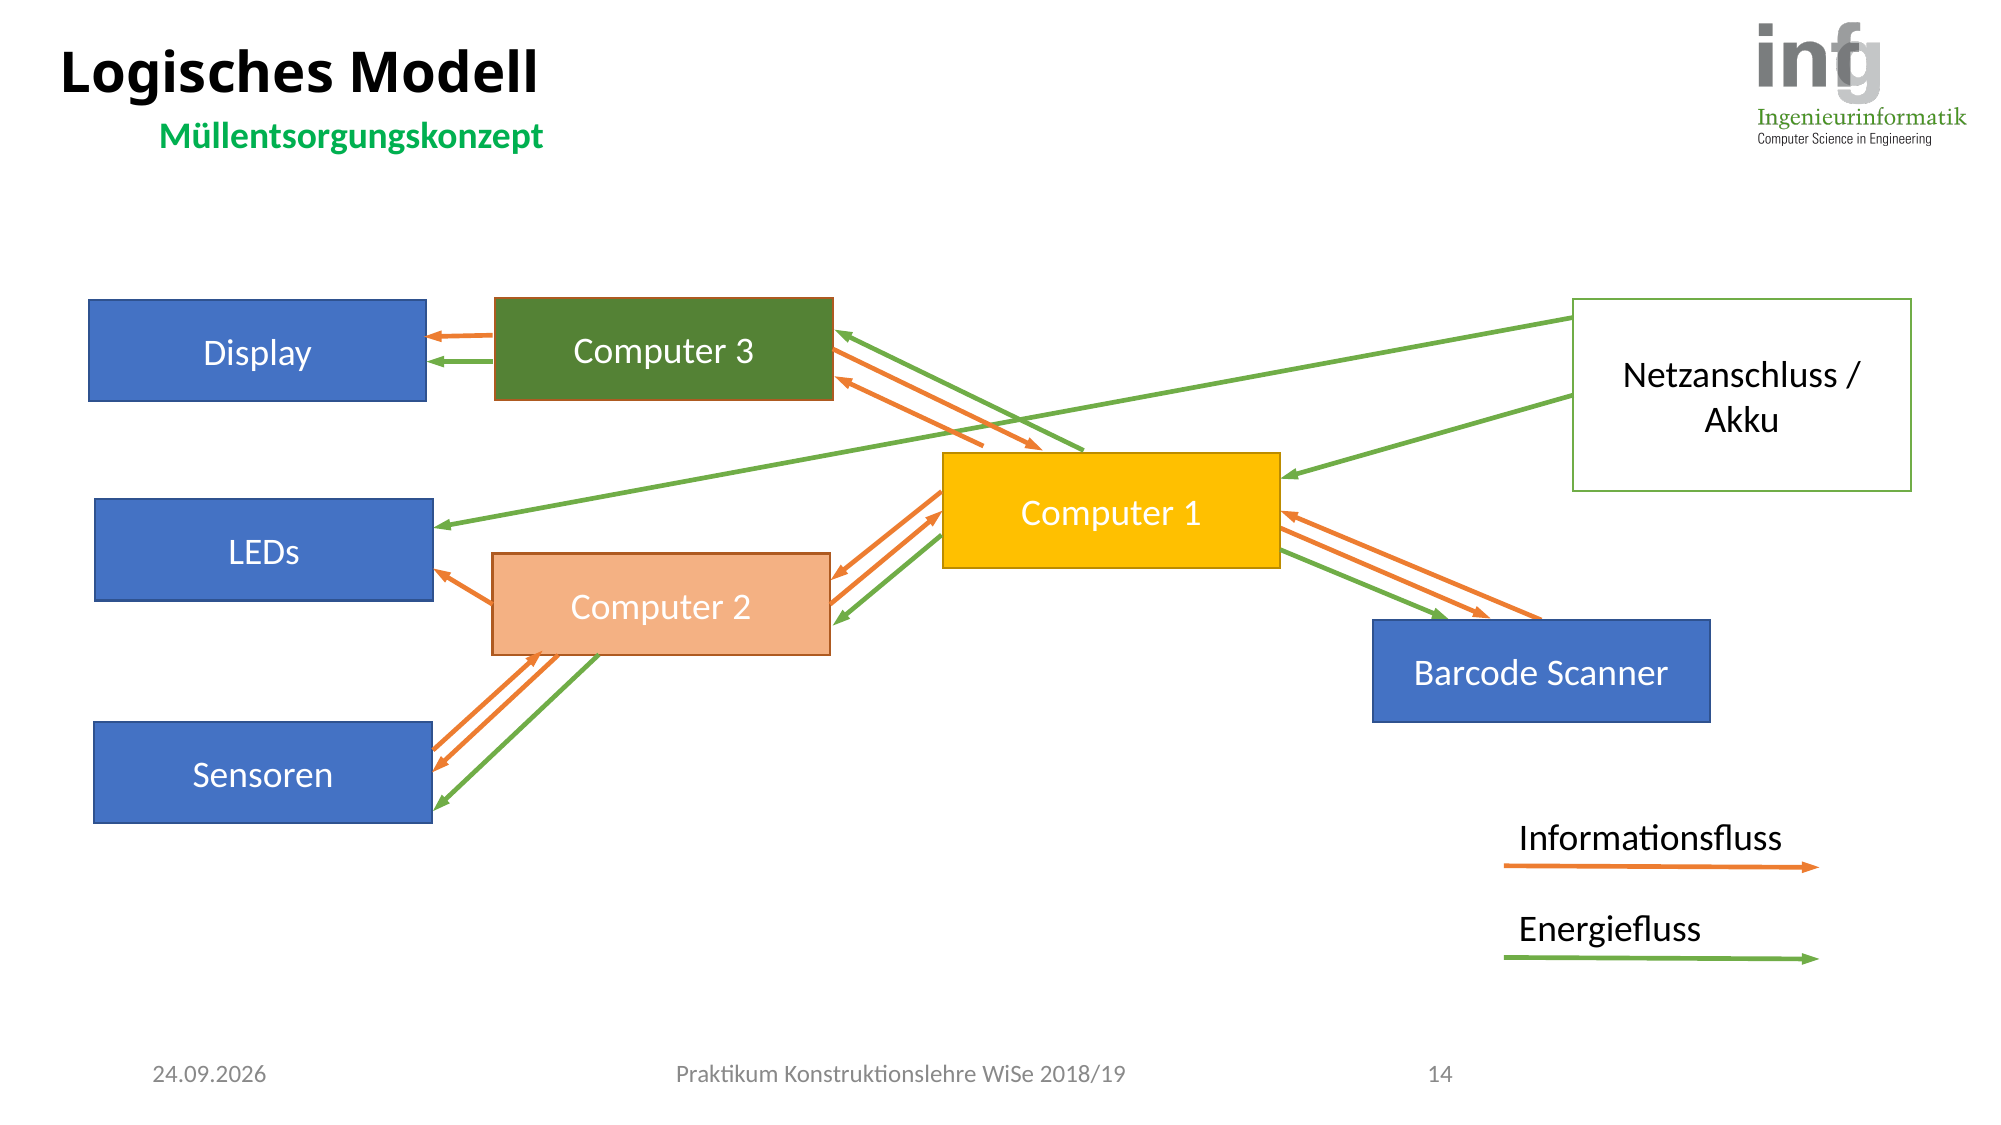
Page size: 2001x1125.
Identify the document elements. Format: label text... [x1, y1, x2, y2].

text_box Computer 2 [493, 554, 830, 655]
text_box Logisches Modell [0, 10, 609, 113]
text_box Müllentsorgungskonzept [143, 103, 562, 165]
text_box Energiefluss [1503, 896, 1719, 958]
text_box Praktikum Konstruktionslehre WiSe 2018/19 [403, 1042, 1400, 1103]
text_box Computer 3 [495, 298, 833, 400]
text_box 10.01.2019 [137, 1042, 403, 1103]
text_box Display [89, 300, 426, 401]
text_box Sensoren [94, 722, 432, 823]
text_box Computer 1 [943, 453, 1280, 568]
text_box 14 [1412, 1042, 1863, 1103]
text_box LEDs [95, 499, 433, 600]
text_box Barcode Scanner [1373, 620, 1710, 722]
text_box Informationsfluss [1503, 805, 1801, 866]
text_box Netzanschluss / Akku [1573, 299, 1911, 491]
